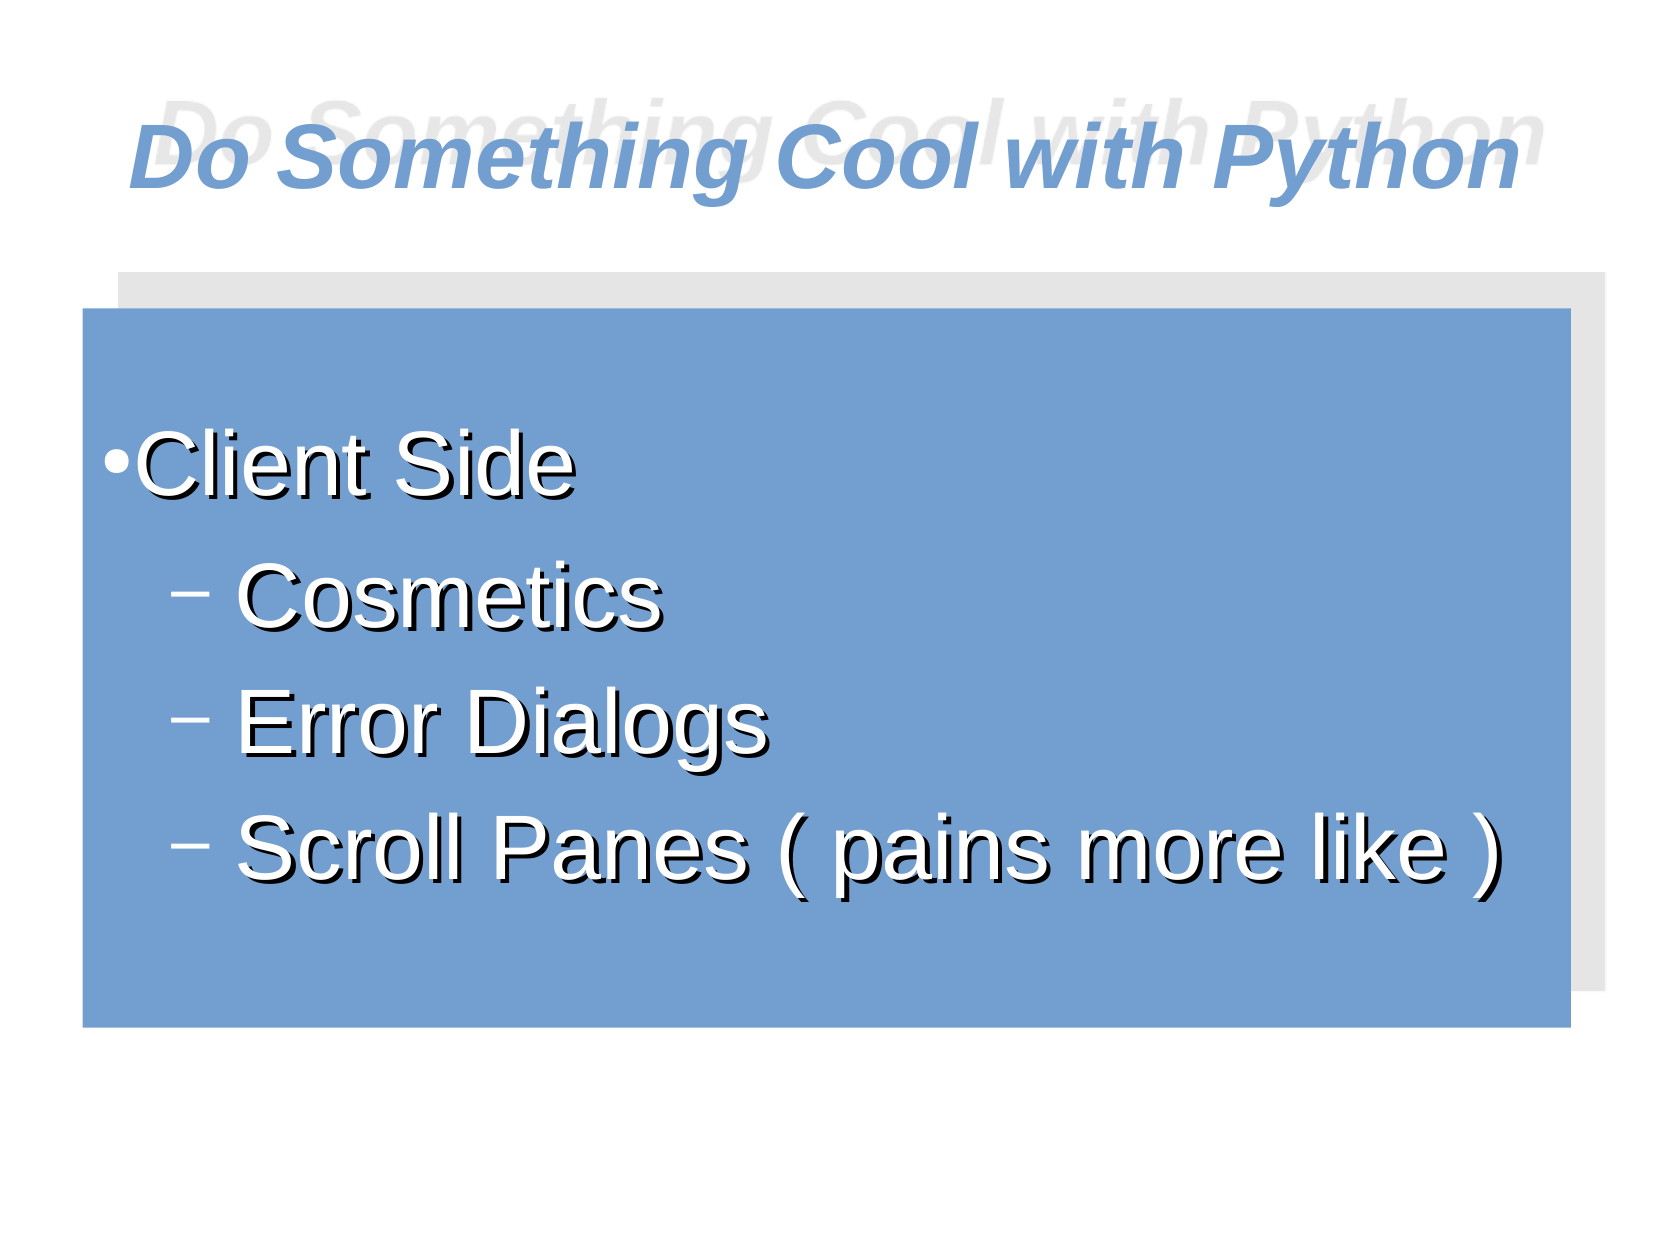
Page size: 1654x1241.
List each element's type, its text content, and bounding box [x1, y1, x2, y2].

title Do Something Cool with Python [82, 52, 1571, 260]
list Client Side Cosmetics Error Dialogs Scroll Panes ( pains more like ) [82, 308, 1571, 1028]
